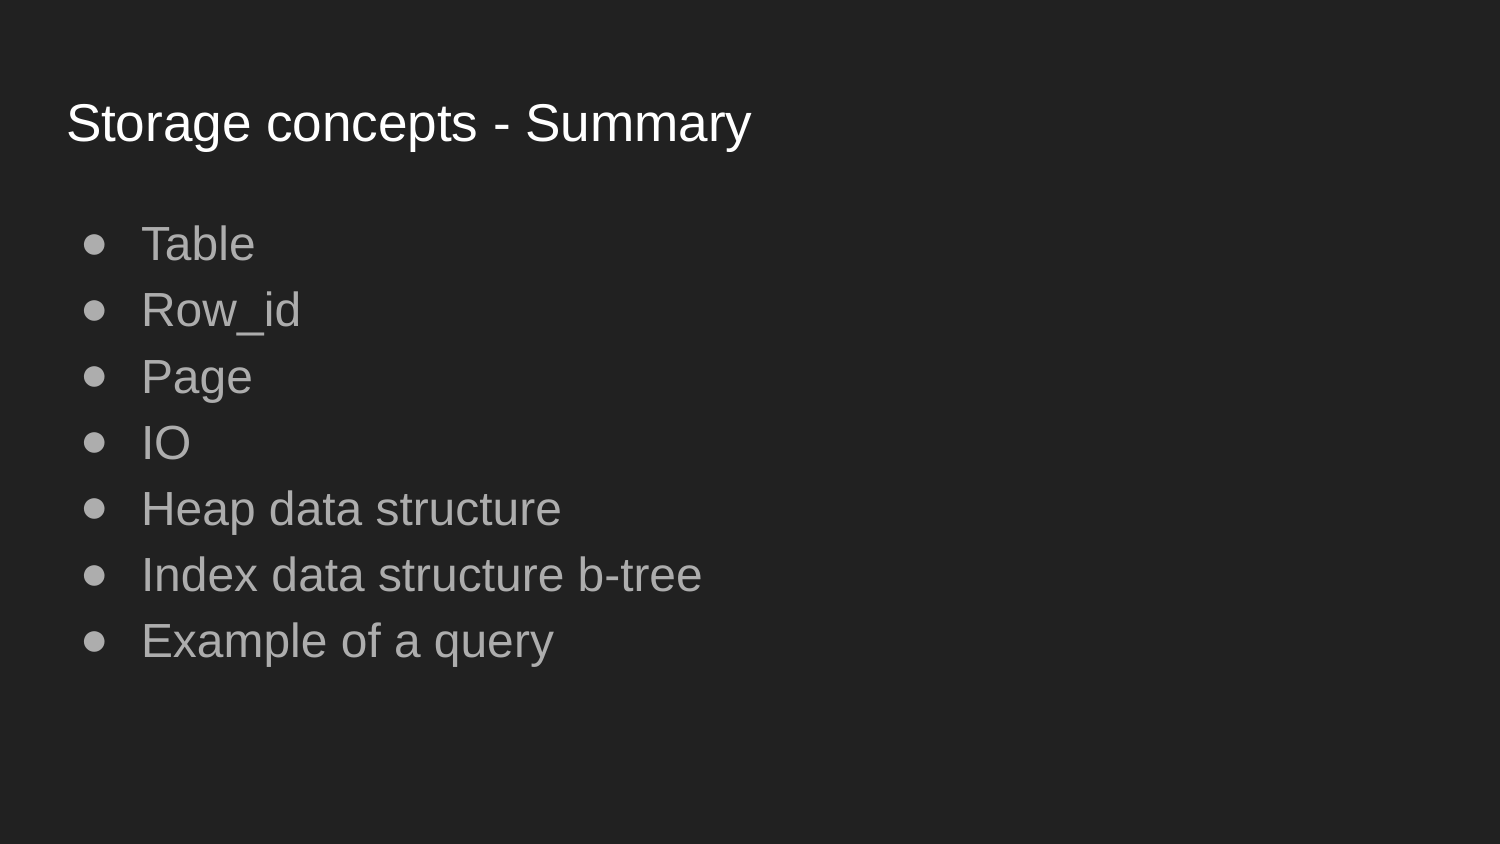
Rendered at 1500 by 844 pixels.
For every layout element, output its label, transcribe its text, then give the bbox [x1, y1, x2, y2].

title Storage concepts - Summary [51, 72, 1449, 167]
list Table Row_id Page IO Heap data structure Index data structure b-tree Example of a query [51, 189, 1449, 750]
